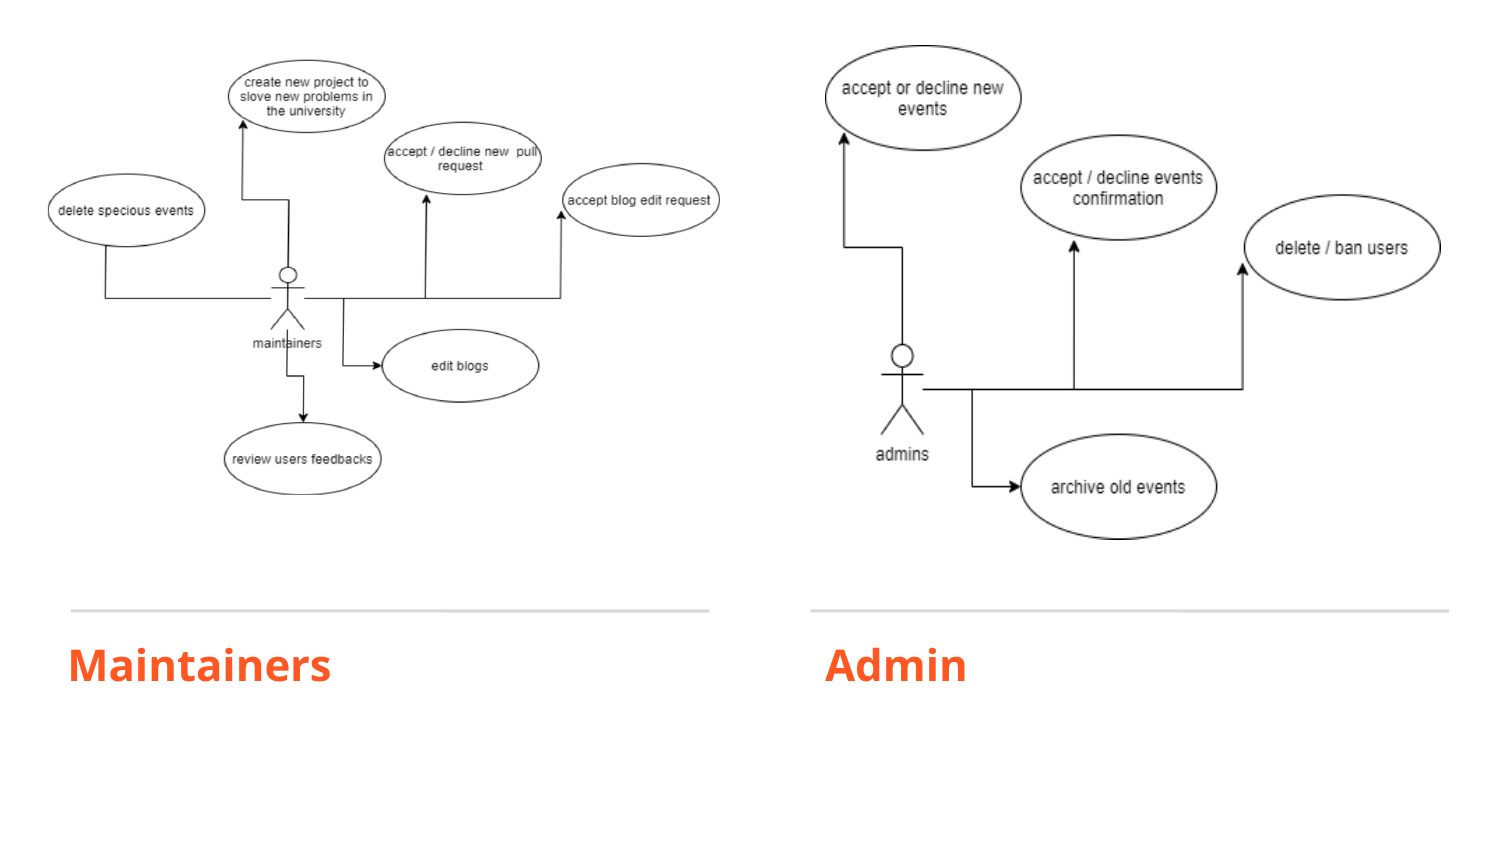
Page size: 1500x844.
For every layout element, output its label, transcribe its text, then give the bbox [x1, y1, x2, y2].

list Maintainers [52, 618, 709, 706]
picture [44, 60, 721, 496]
picture [825, 45, 1441, 541]
list Admin [810, 618, 1467, 706]
